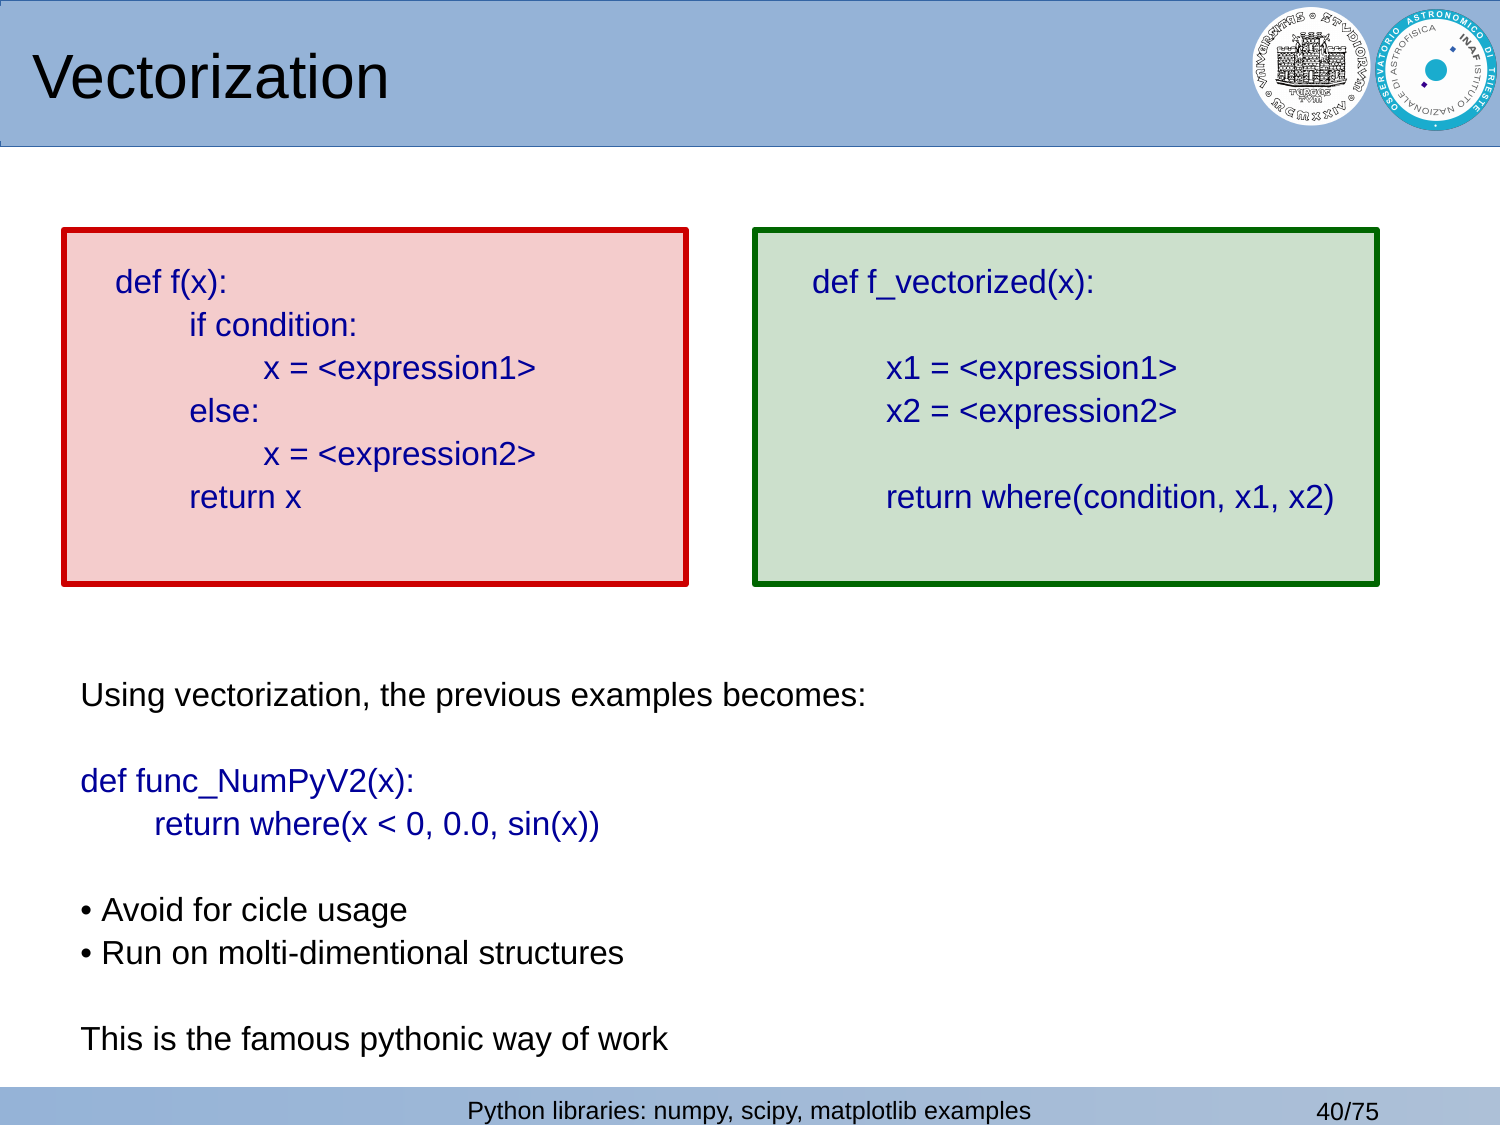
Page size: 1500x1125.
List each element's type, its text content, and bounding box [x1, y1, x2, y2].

text_box Vectorization [0, 5, 1253, 141]
text_box [754, 229, 1377, 585]
text_box [63, 229, 686, 585]
list def f(x): if condition: x = <expression1> else: x = <expression2> return x [100, 252, 754, 565]
picture [1253, 0, 1500, 156]
list Using vectorization, the previous examples becomes: def func_NumPyV2(x): return where(x < 0, 0.0, sin(x)) • Avoid for cicle usage • Run on molti-dimentional structures This is the famous pythonic way of work [65, 665, 1049, 1015]
list def f_vectorized(x): x1 = <expression1> x2 = <expression2> return where(condition, x1, x2) [797, 252, 1500, 609]
